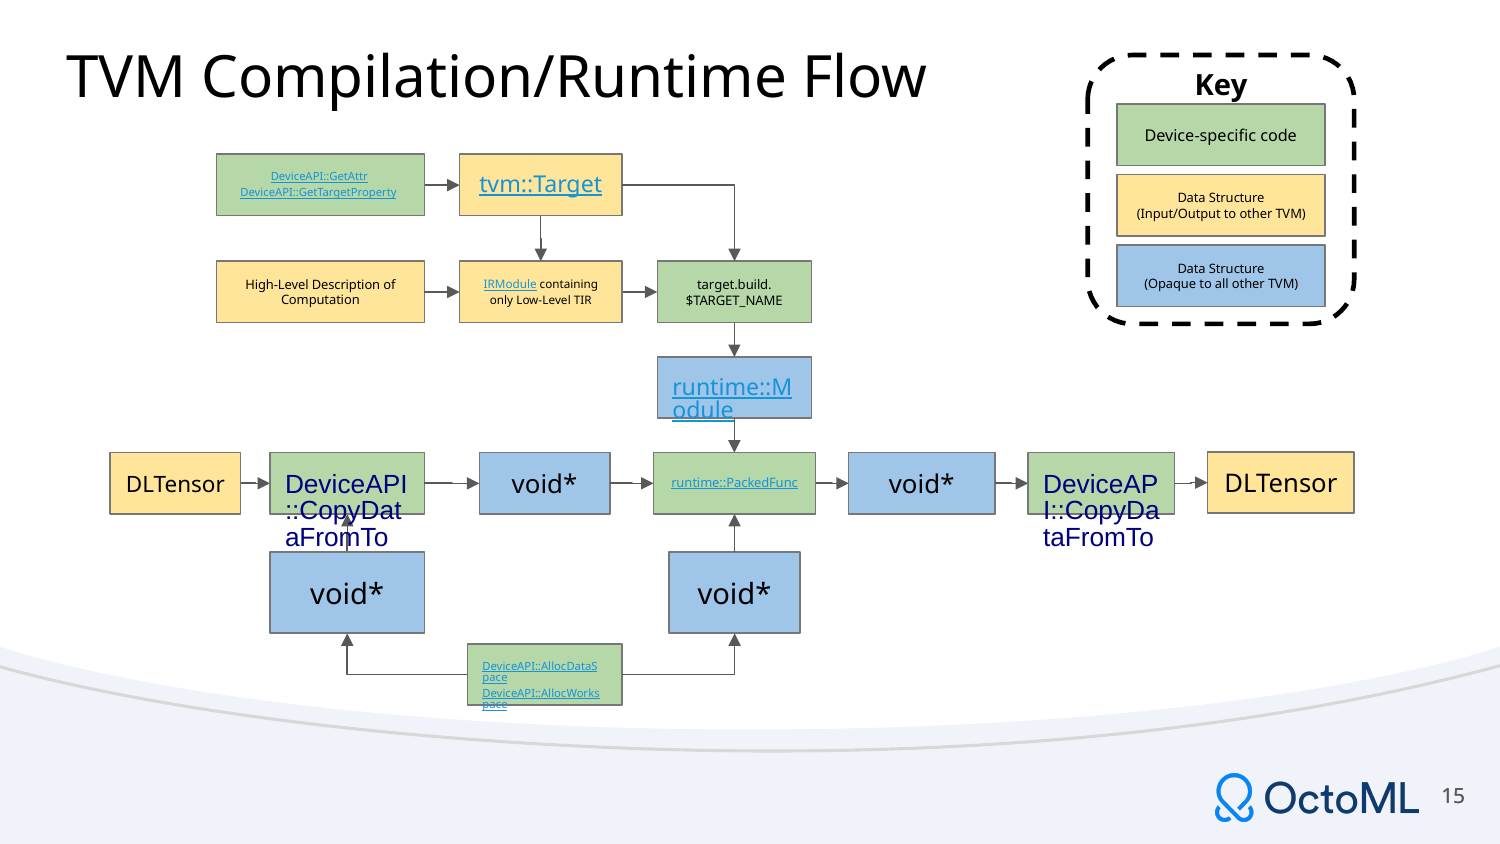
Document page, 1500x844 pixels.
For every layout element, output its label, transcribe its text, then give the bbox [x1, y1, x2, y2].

text_box void* [669, 552, 800, 634]
text_box DeviceAPI::CopyDataFromTo [1028, 452, 1175, 514]
text_box void* [270, 552, 425, 634]
text_box DLTensor [109, 452, 241, 514]
text_box DeviceAPI::CopyDataFromTo [270, 452, 425, 514]
text_box tvm::Target [459, 154, 622, 216]
text_box target.build. $TARGET_NAME [657, 261, 812, 323]
text_box runtime::PackedFunc [653, 452, 816, 514]
slide_number <number> [1389, 764, 1480, 830]
text_box DeviceAPI::AllocDataSpace DeviceAPI::AllocWorkspace [467, 643, 622, 706]
text_box Data Structure (Input/Output to other TVM) [1117, 174, 1325, 236]
text_box runtime::Module [657, 356, 812, 419]
text_box Data Structure (Opaque to all other TVM) [1117, 245, 1325, 307]
text_box void* [848, 452, 996, 514]
text_box High-Level Description of Computation [216, 261, 425, 323]
text_box IRModule containing only Low-Level TIR [459, 261, 622, 323]
picture [1215, 773, 1389, 822]
text_box Device-specific code [1117, 104, 1325, 166]
text_box DLTensor [1207, 451, 1355, 514]
text_box DeviceAPI::GetAttr DeviceAPI::GetTargetProperty [216, 154, 425, 216]
text_box void* [479, 452, 610, 514]
title TVM Compilation/Runtime Flow [51, 24, 1449, 119]
text_box Key [1175, 63, 1266, 105]
